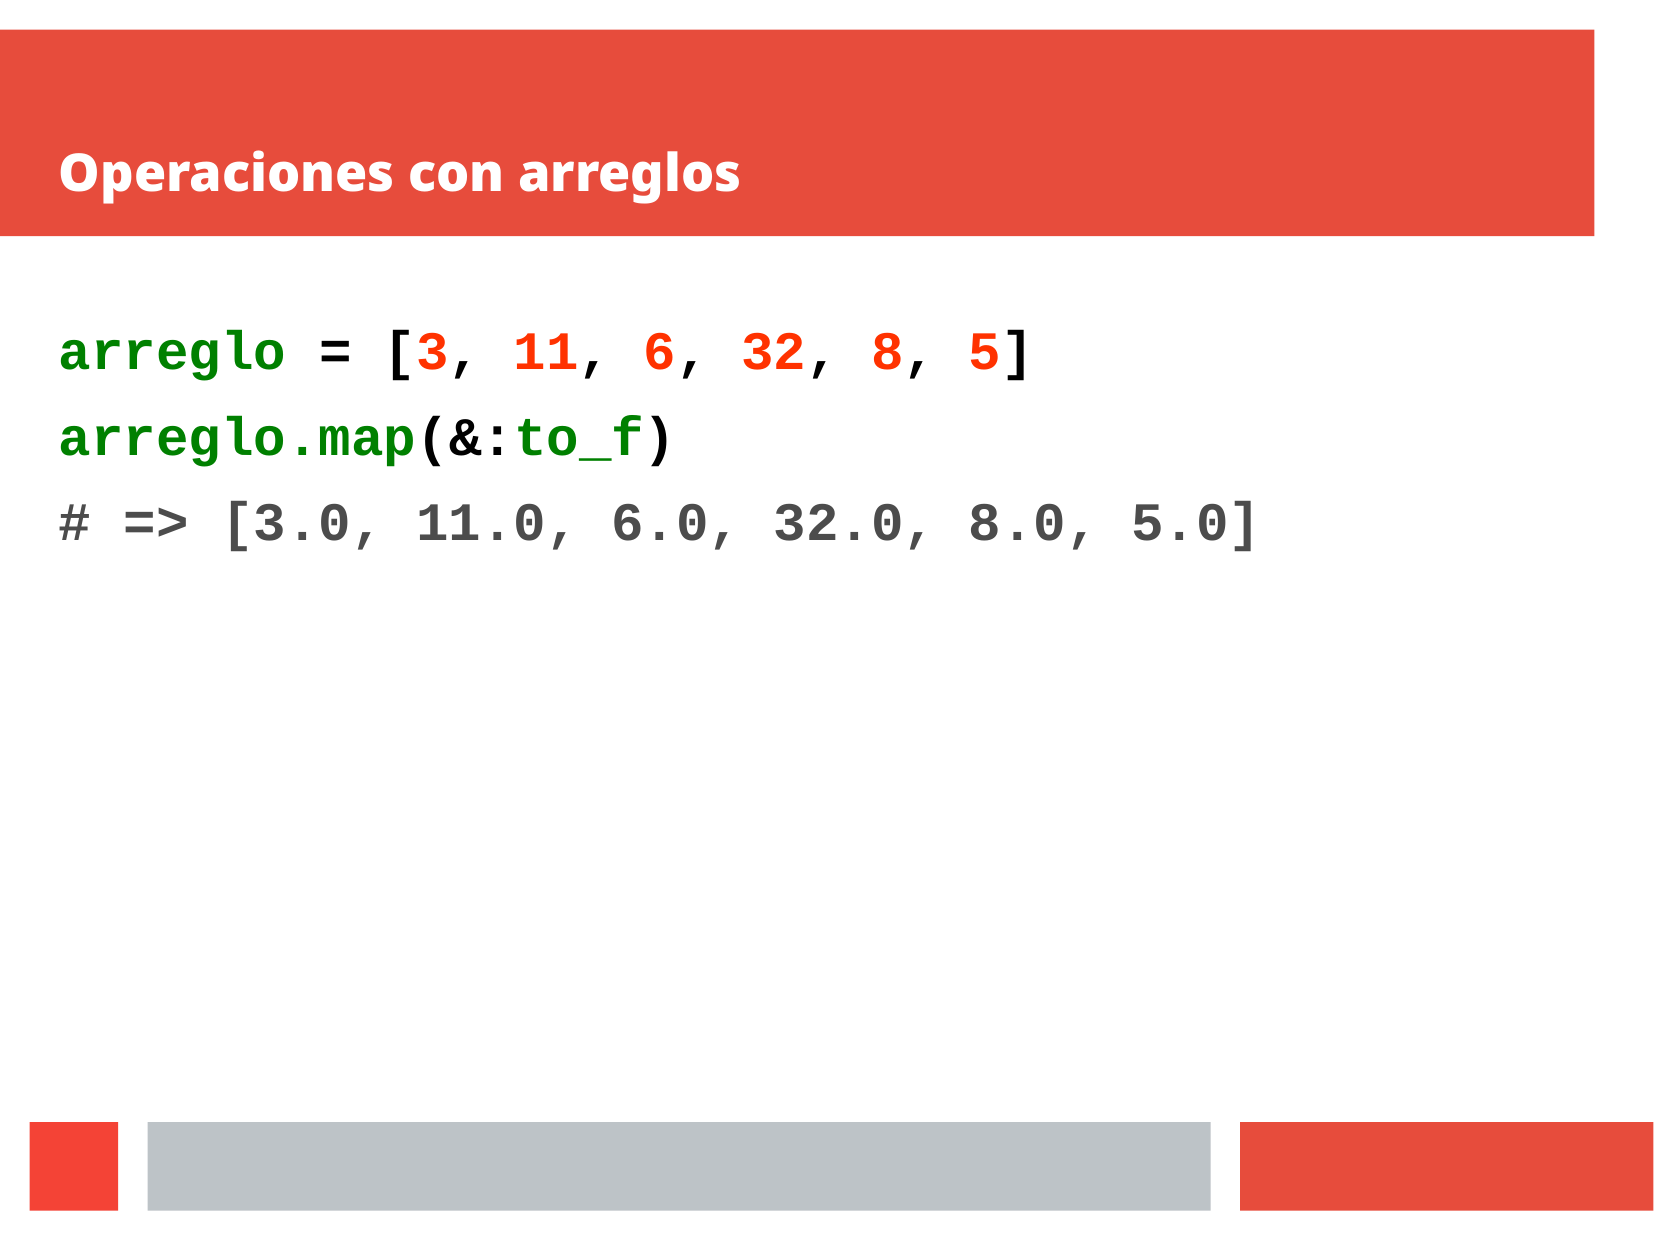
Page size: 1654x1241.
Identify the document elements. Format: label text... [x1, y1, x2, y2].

title Operaciones con arreglos [59, 59, 1595, 207]
list arreglo = [3, 11, 6, 32, 8, 5] arreglo.map(&:to_f) # => [3.0, 11.0, 6.0, 32.0, 8.0, 5.0] [59, 324, 1565, 1093]
